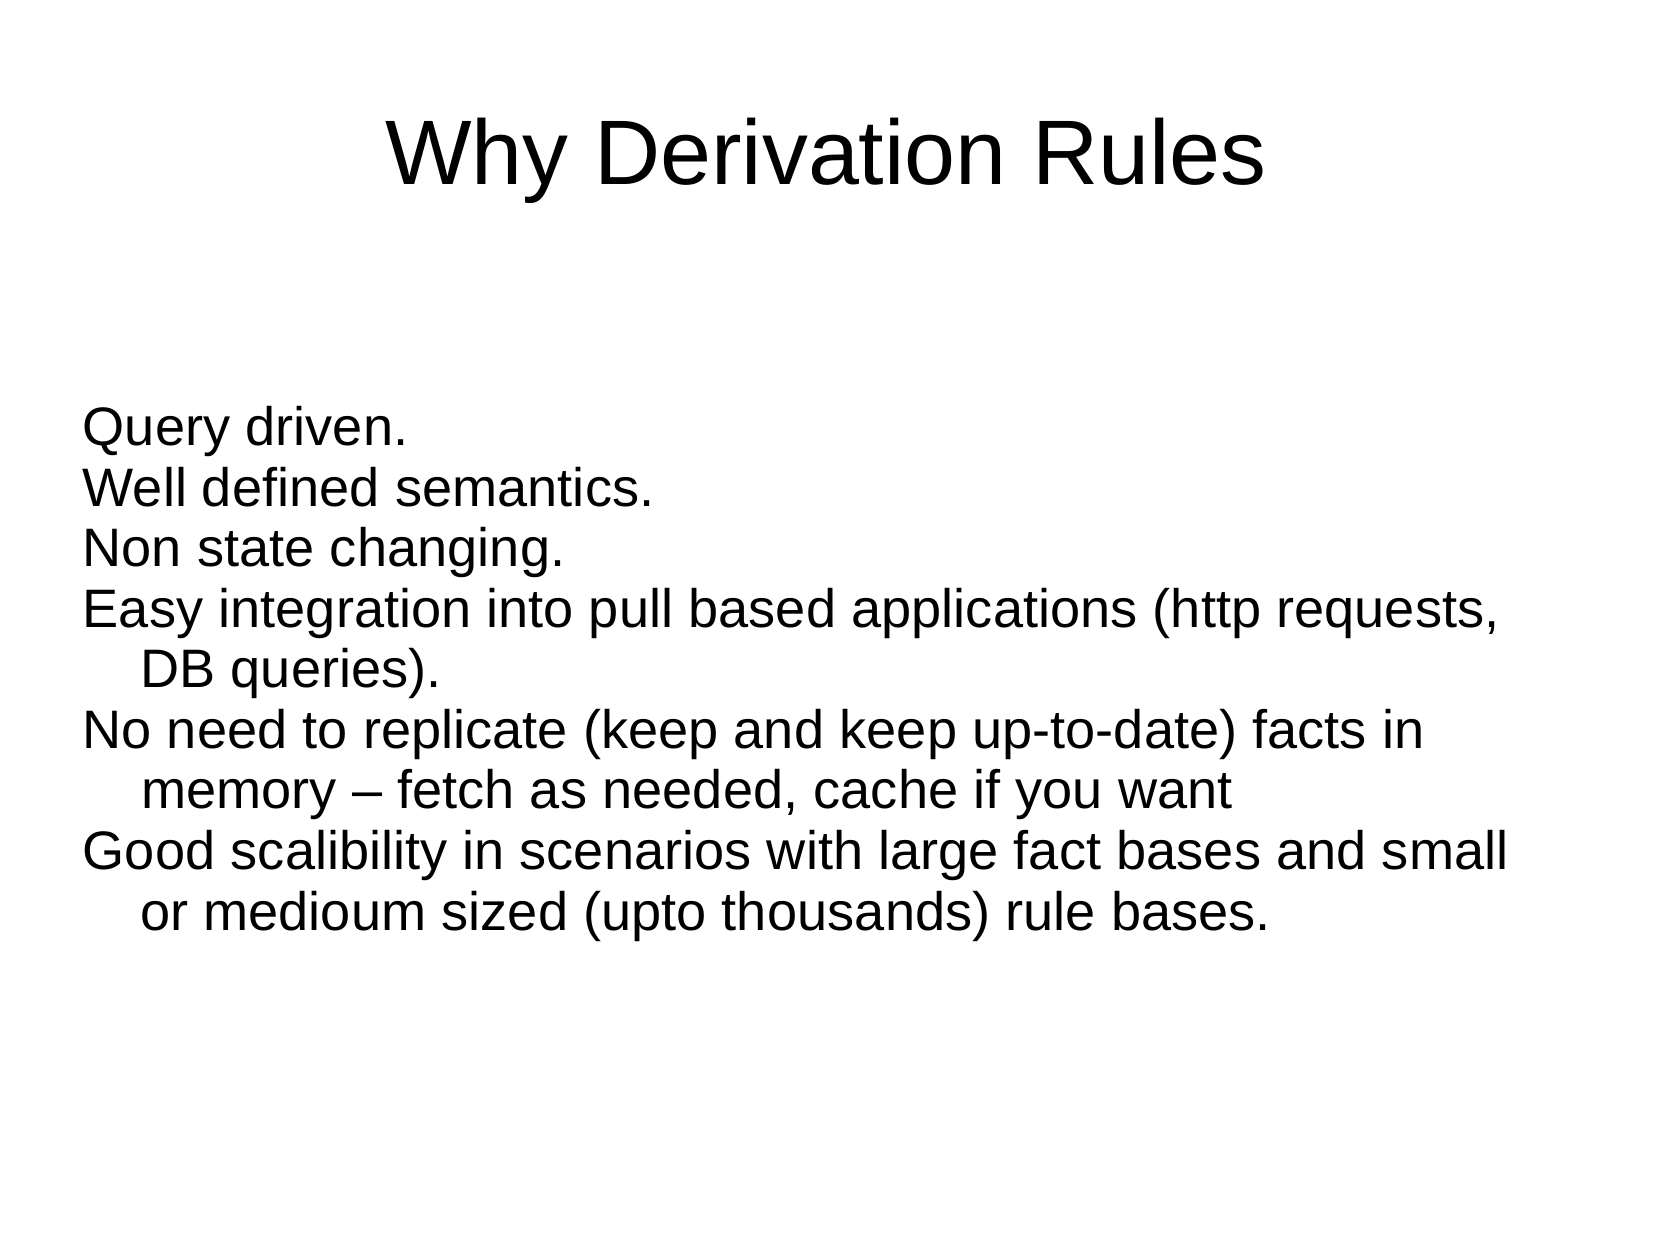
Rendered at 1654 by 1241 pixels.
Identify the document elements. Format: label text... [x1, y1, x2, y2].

title Why Derivation Rules [82, 49, 1571, 257]
subtitle Query driven. Well defined semantics. Non state changing. Easy integration into pull based applications (http requests, DB queries). No need to replicate (keep and keep up-to-date) facts in memory – fetch as needed, cache if you want Good scalibility in scenarios with large fact bases and small or medioum sized (upto thousands) rule bases. [82, 296, 1571, 1102]
